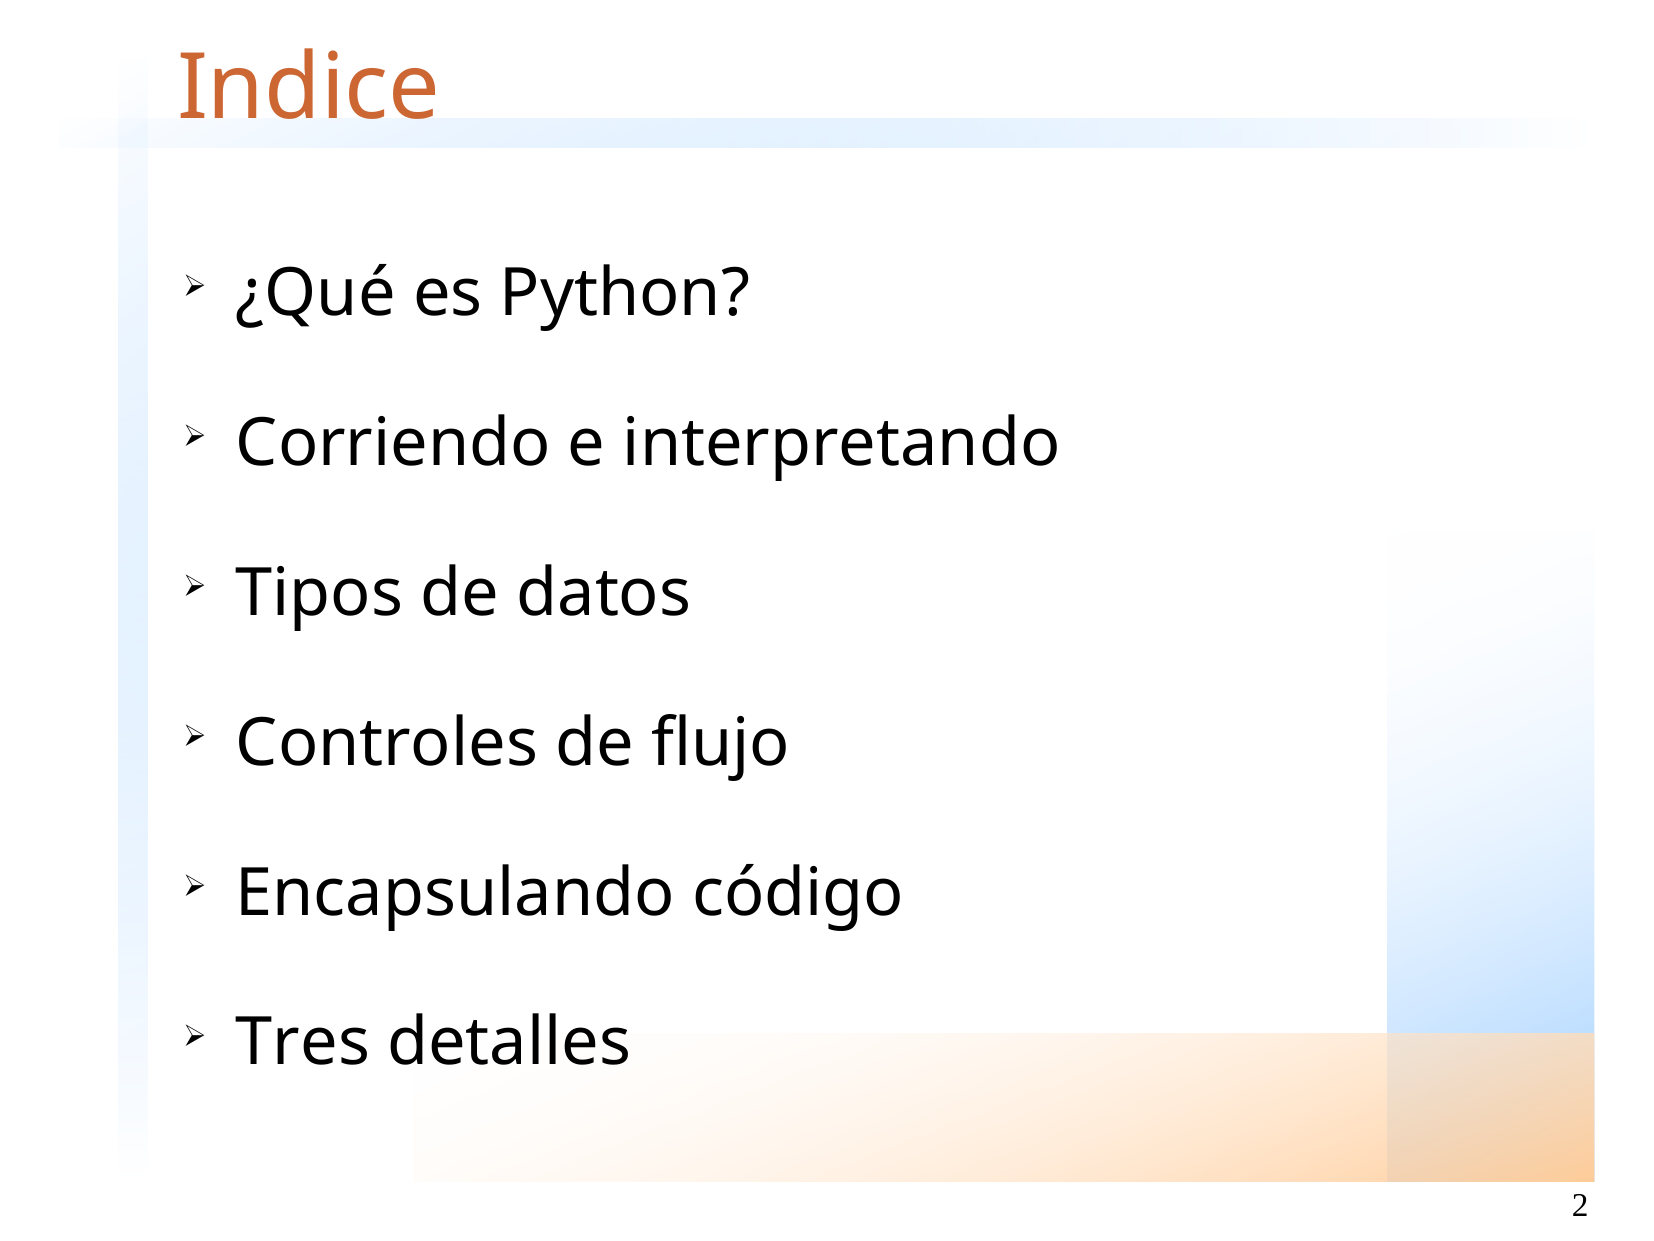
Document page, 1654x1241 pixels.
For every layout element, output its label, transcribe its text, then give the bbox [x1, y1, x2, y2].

title Indice [177, 18, 1577, 147]
subtitle ¿Qué es Python? Corriendo e interpretando Tipos de datos Controles de flujo Encapsulando código Tres detalles [147, 147, 1595, 1182]
